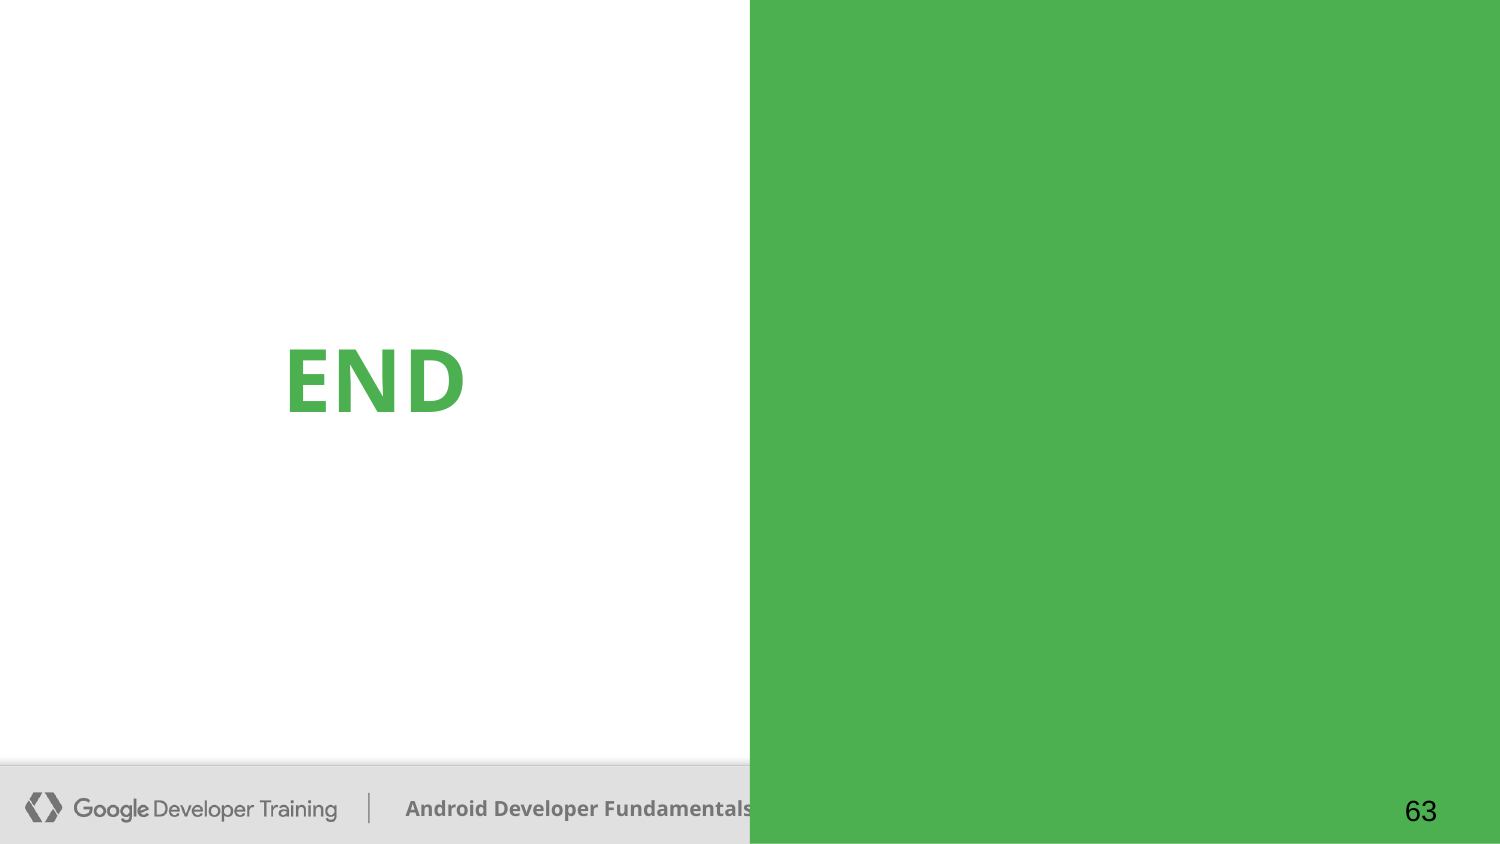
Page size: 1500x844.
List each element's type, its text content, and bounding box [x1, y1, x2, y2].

title END [43, 202, 708, 446]
picture [0, 0, 749, 844]
slide_number <number> [1389, 777, 1480, 842]
